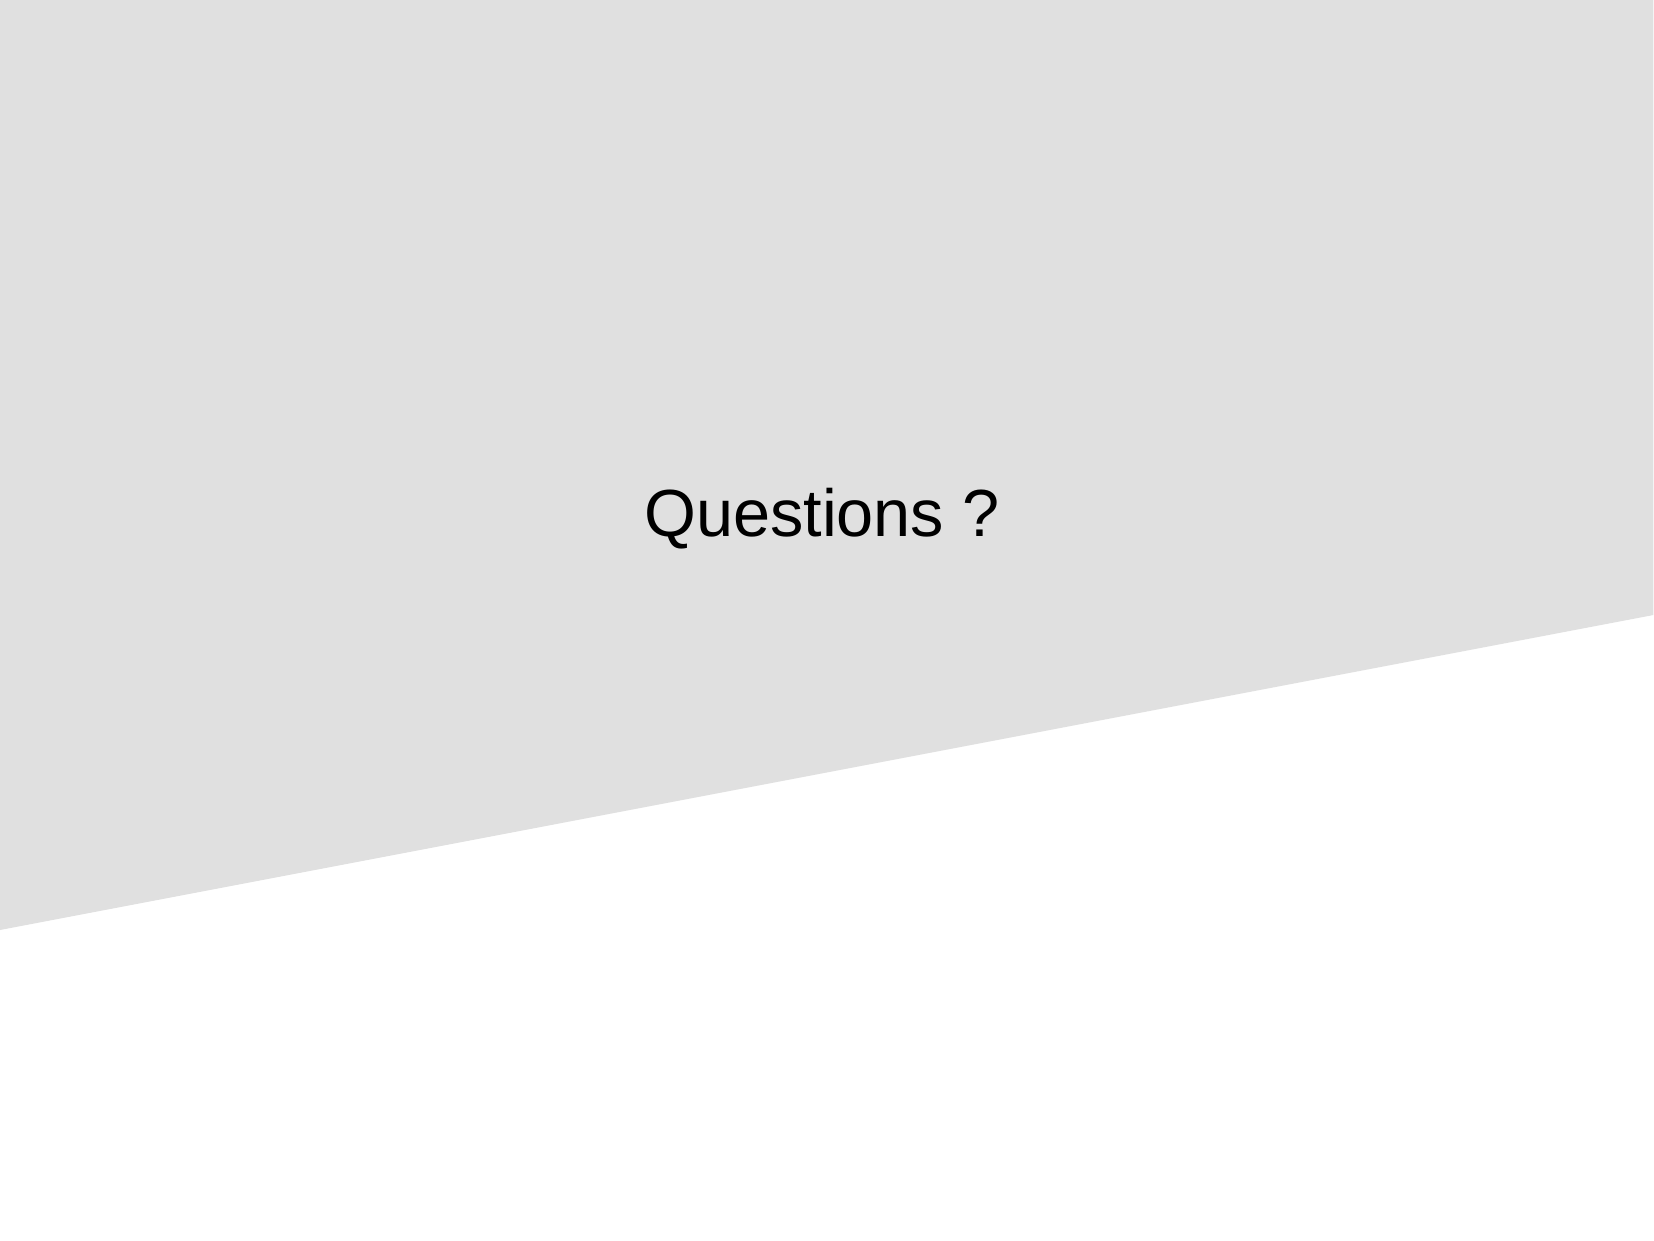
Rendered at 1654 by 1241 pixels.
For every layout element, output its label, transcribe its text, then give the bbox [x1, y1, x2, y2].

subtitle Questions ? [422, 260, 1222, 767]
